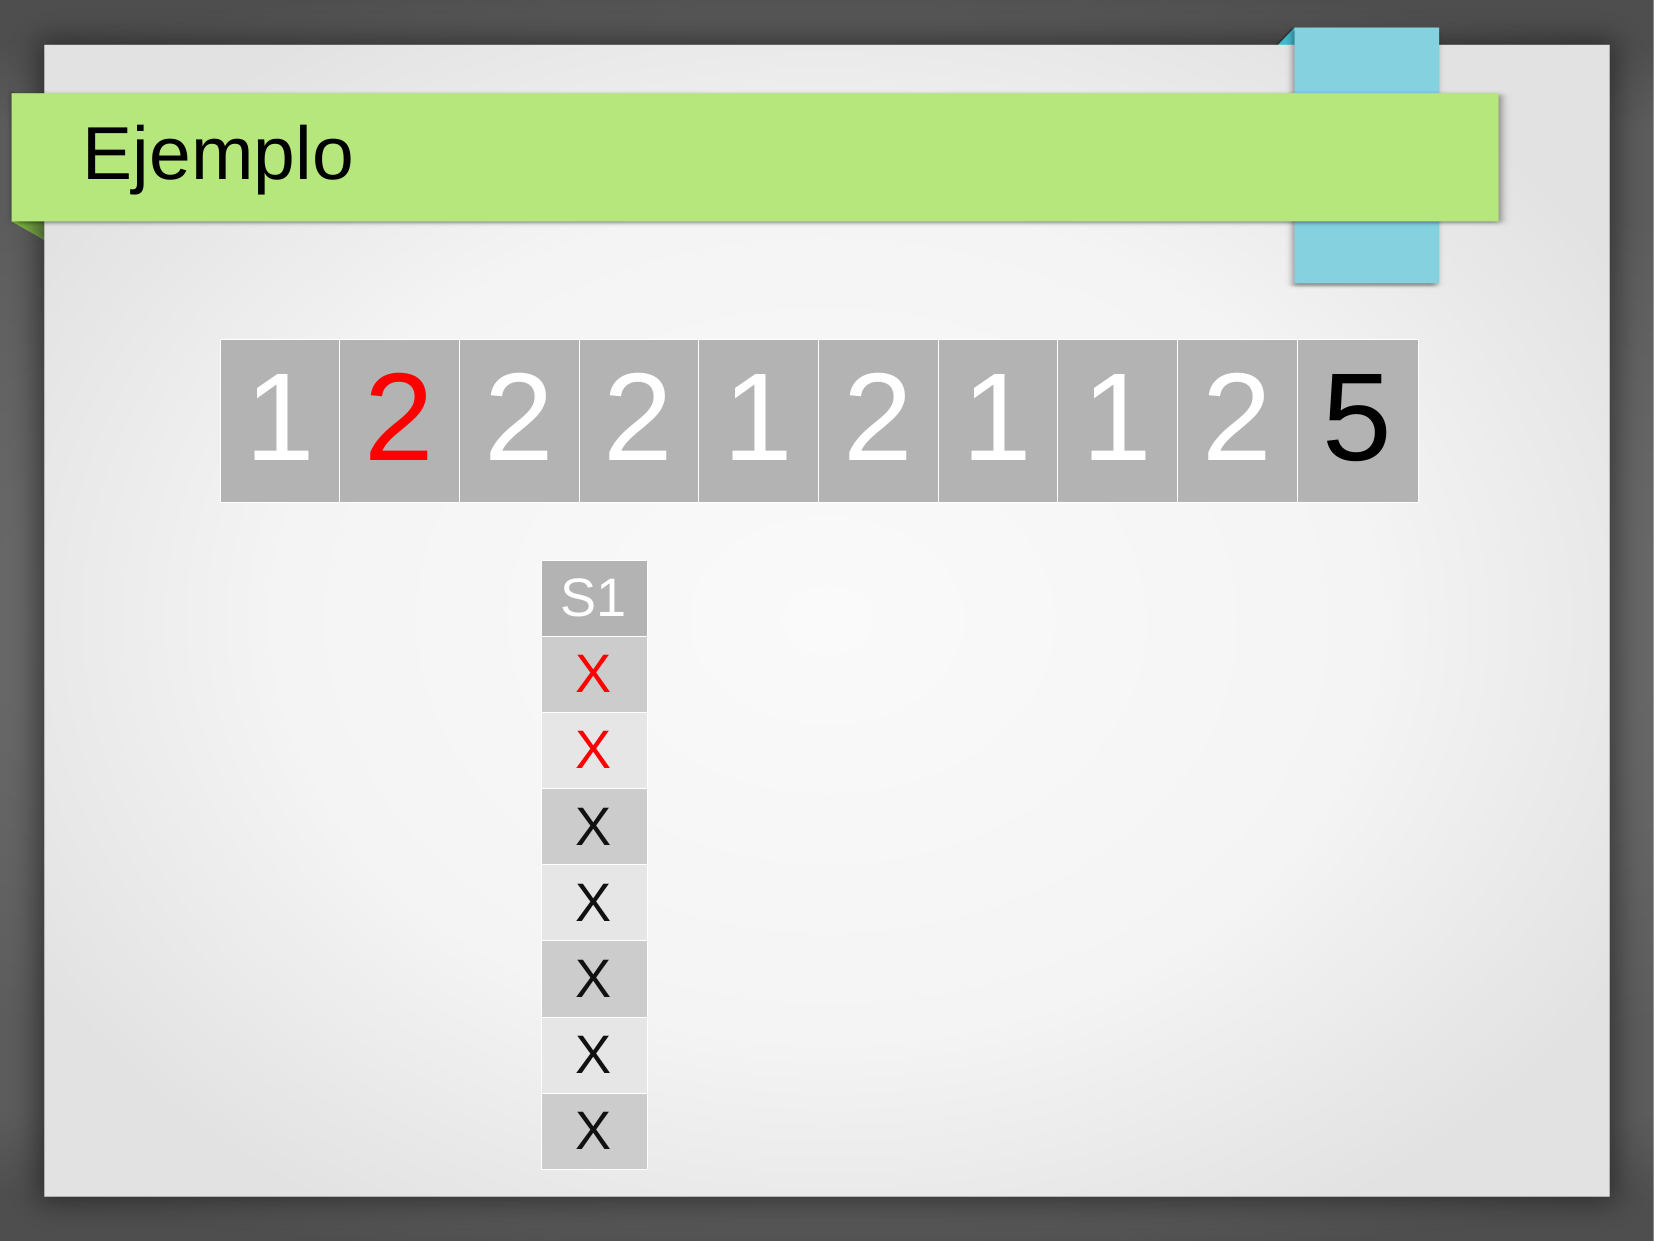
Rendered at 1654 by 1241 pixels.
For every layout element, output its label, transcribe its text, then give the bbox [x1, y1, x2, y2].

table_header 1 [1058, 340, 1177, 502]
table_header 1 [699, 340, 818, 502]
table_header 2 [460, 340, 579, 502]
table_cell X [542, 941, 647, 1017]
picture [0, 0, 1654, 1241]
table_header 1 [221, 340, 339, 502]
table_header 5 [1298, 340, 1418, 502]
table_cell X [542, 1094, 647, 1169]
table_cell X [542, 713, 647, 788]
table_header 2 [819, 340, 938, 502]
table_cell X [542, 789, 647, 864]
table_header 2 [1178, 340, 1297, 502]
table_header 2 [580, 340, 698, 502]
table_header 2 [340, 340, 459, 502]
table_cell X [542, 865, 647, 940]
title Ejemplo [82, 94, 1264, 213]
table_cell X [542, 1018, 647, 1093]
table_header S1 [542, 561, 647, 636]
table_header 1 [939, 340, 1057, 502]
table_cell X [542, 637, 647, 712]
